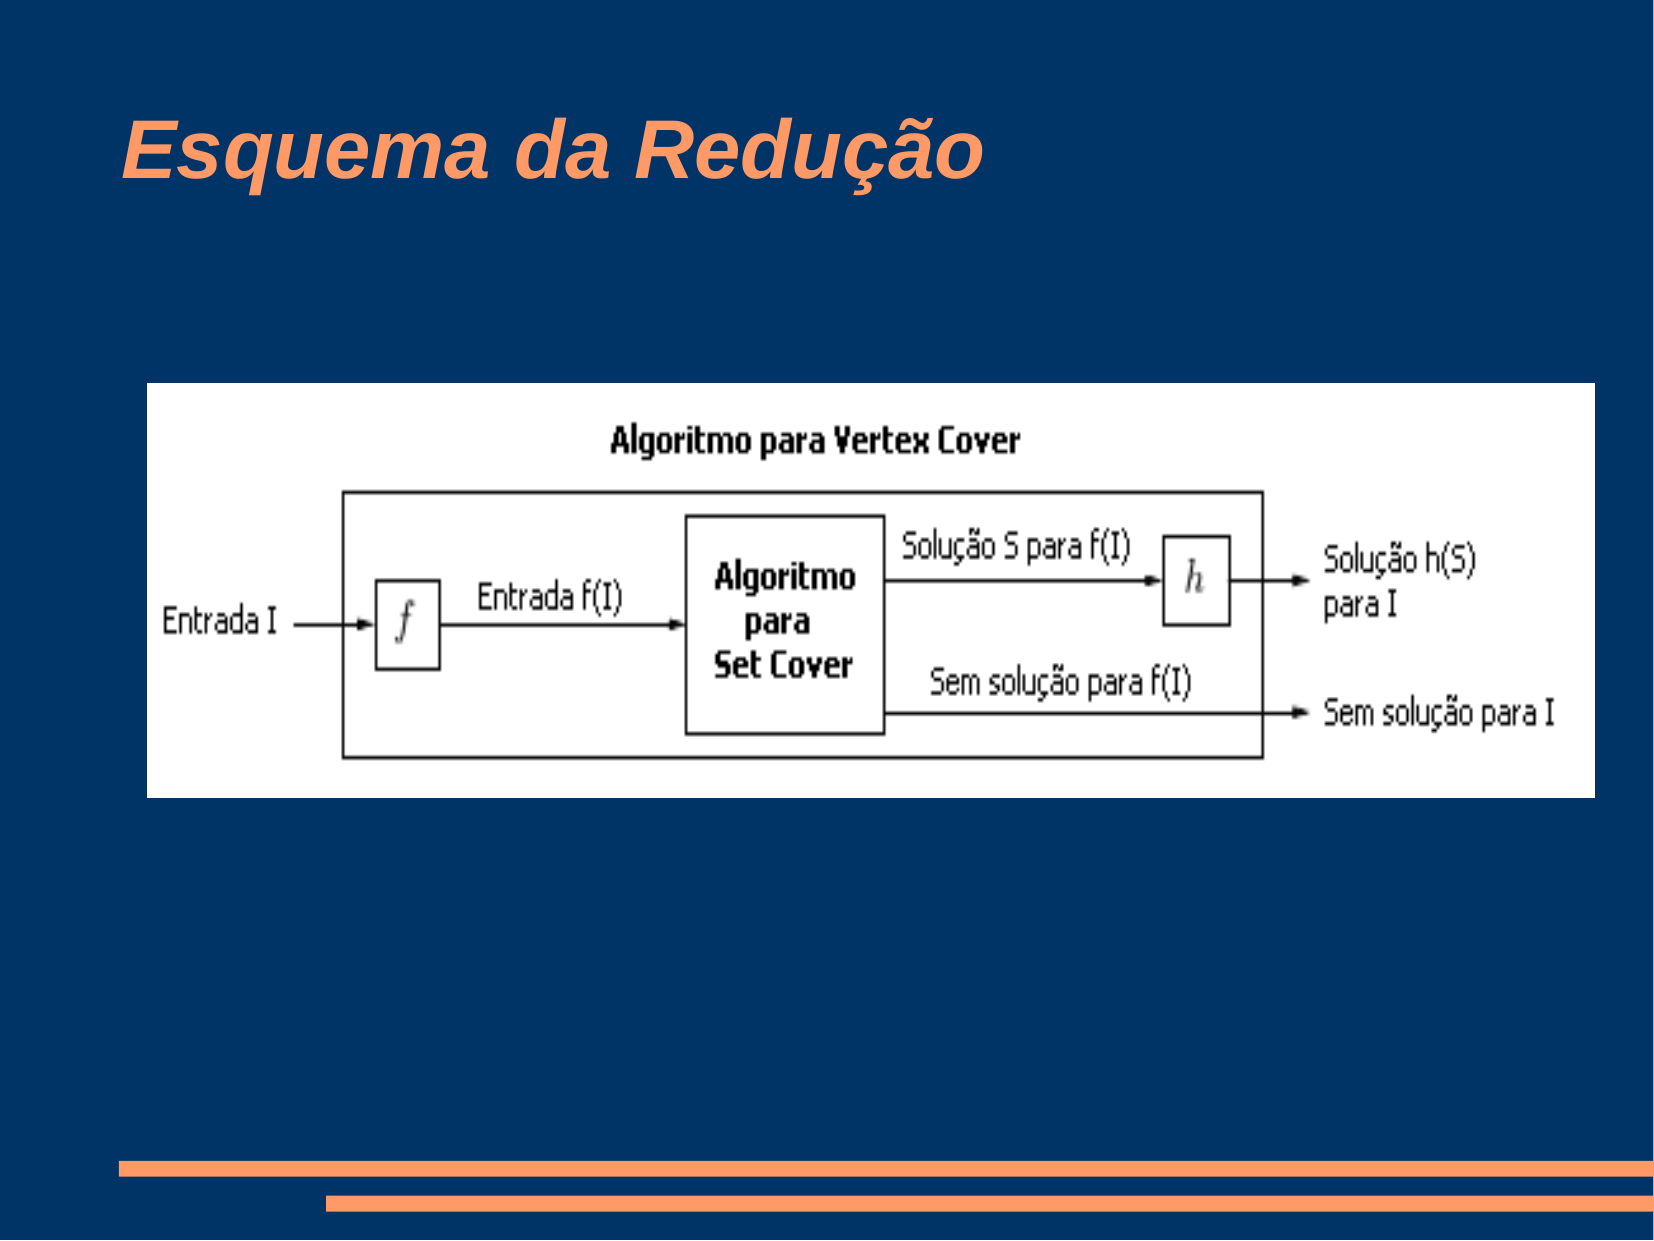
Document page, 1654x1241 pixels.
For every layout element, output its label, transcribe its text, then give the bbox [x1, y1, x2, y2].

title Esquema da Redução [121, 46, 1534, 254]
picture [147, 383, 1595, 798]
